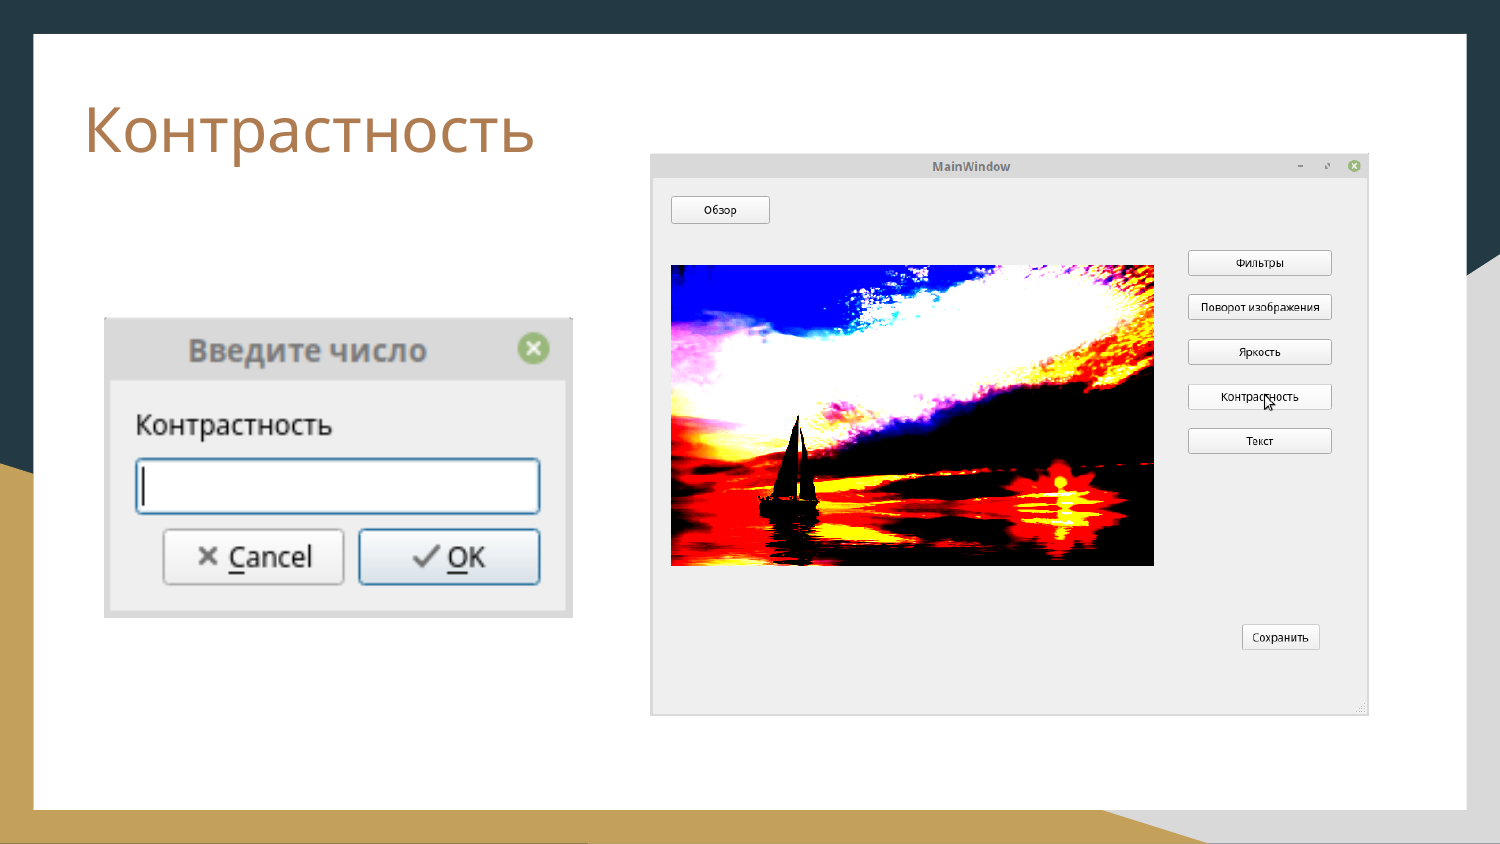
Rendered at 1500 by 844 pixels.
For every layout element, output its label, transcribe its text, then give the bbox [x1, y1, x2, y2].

picture [104, 317, 573, 618]
picture [650, 153, 1369, 716]
title Контрастность [68, 75, 1300, 232]
